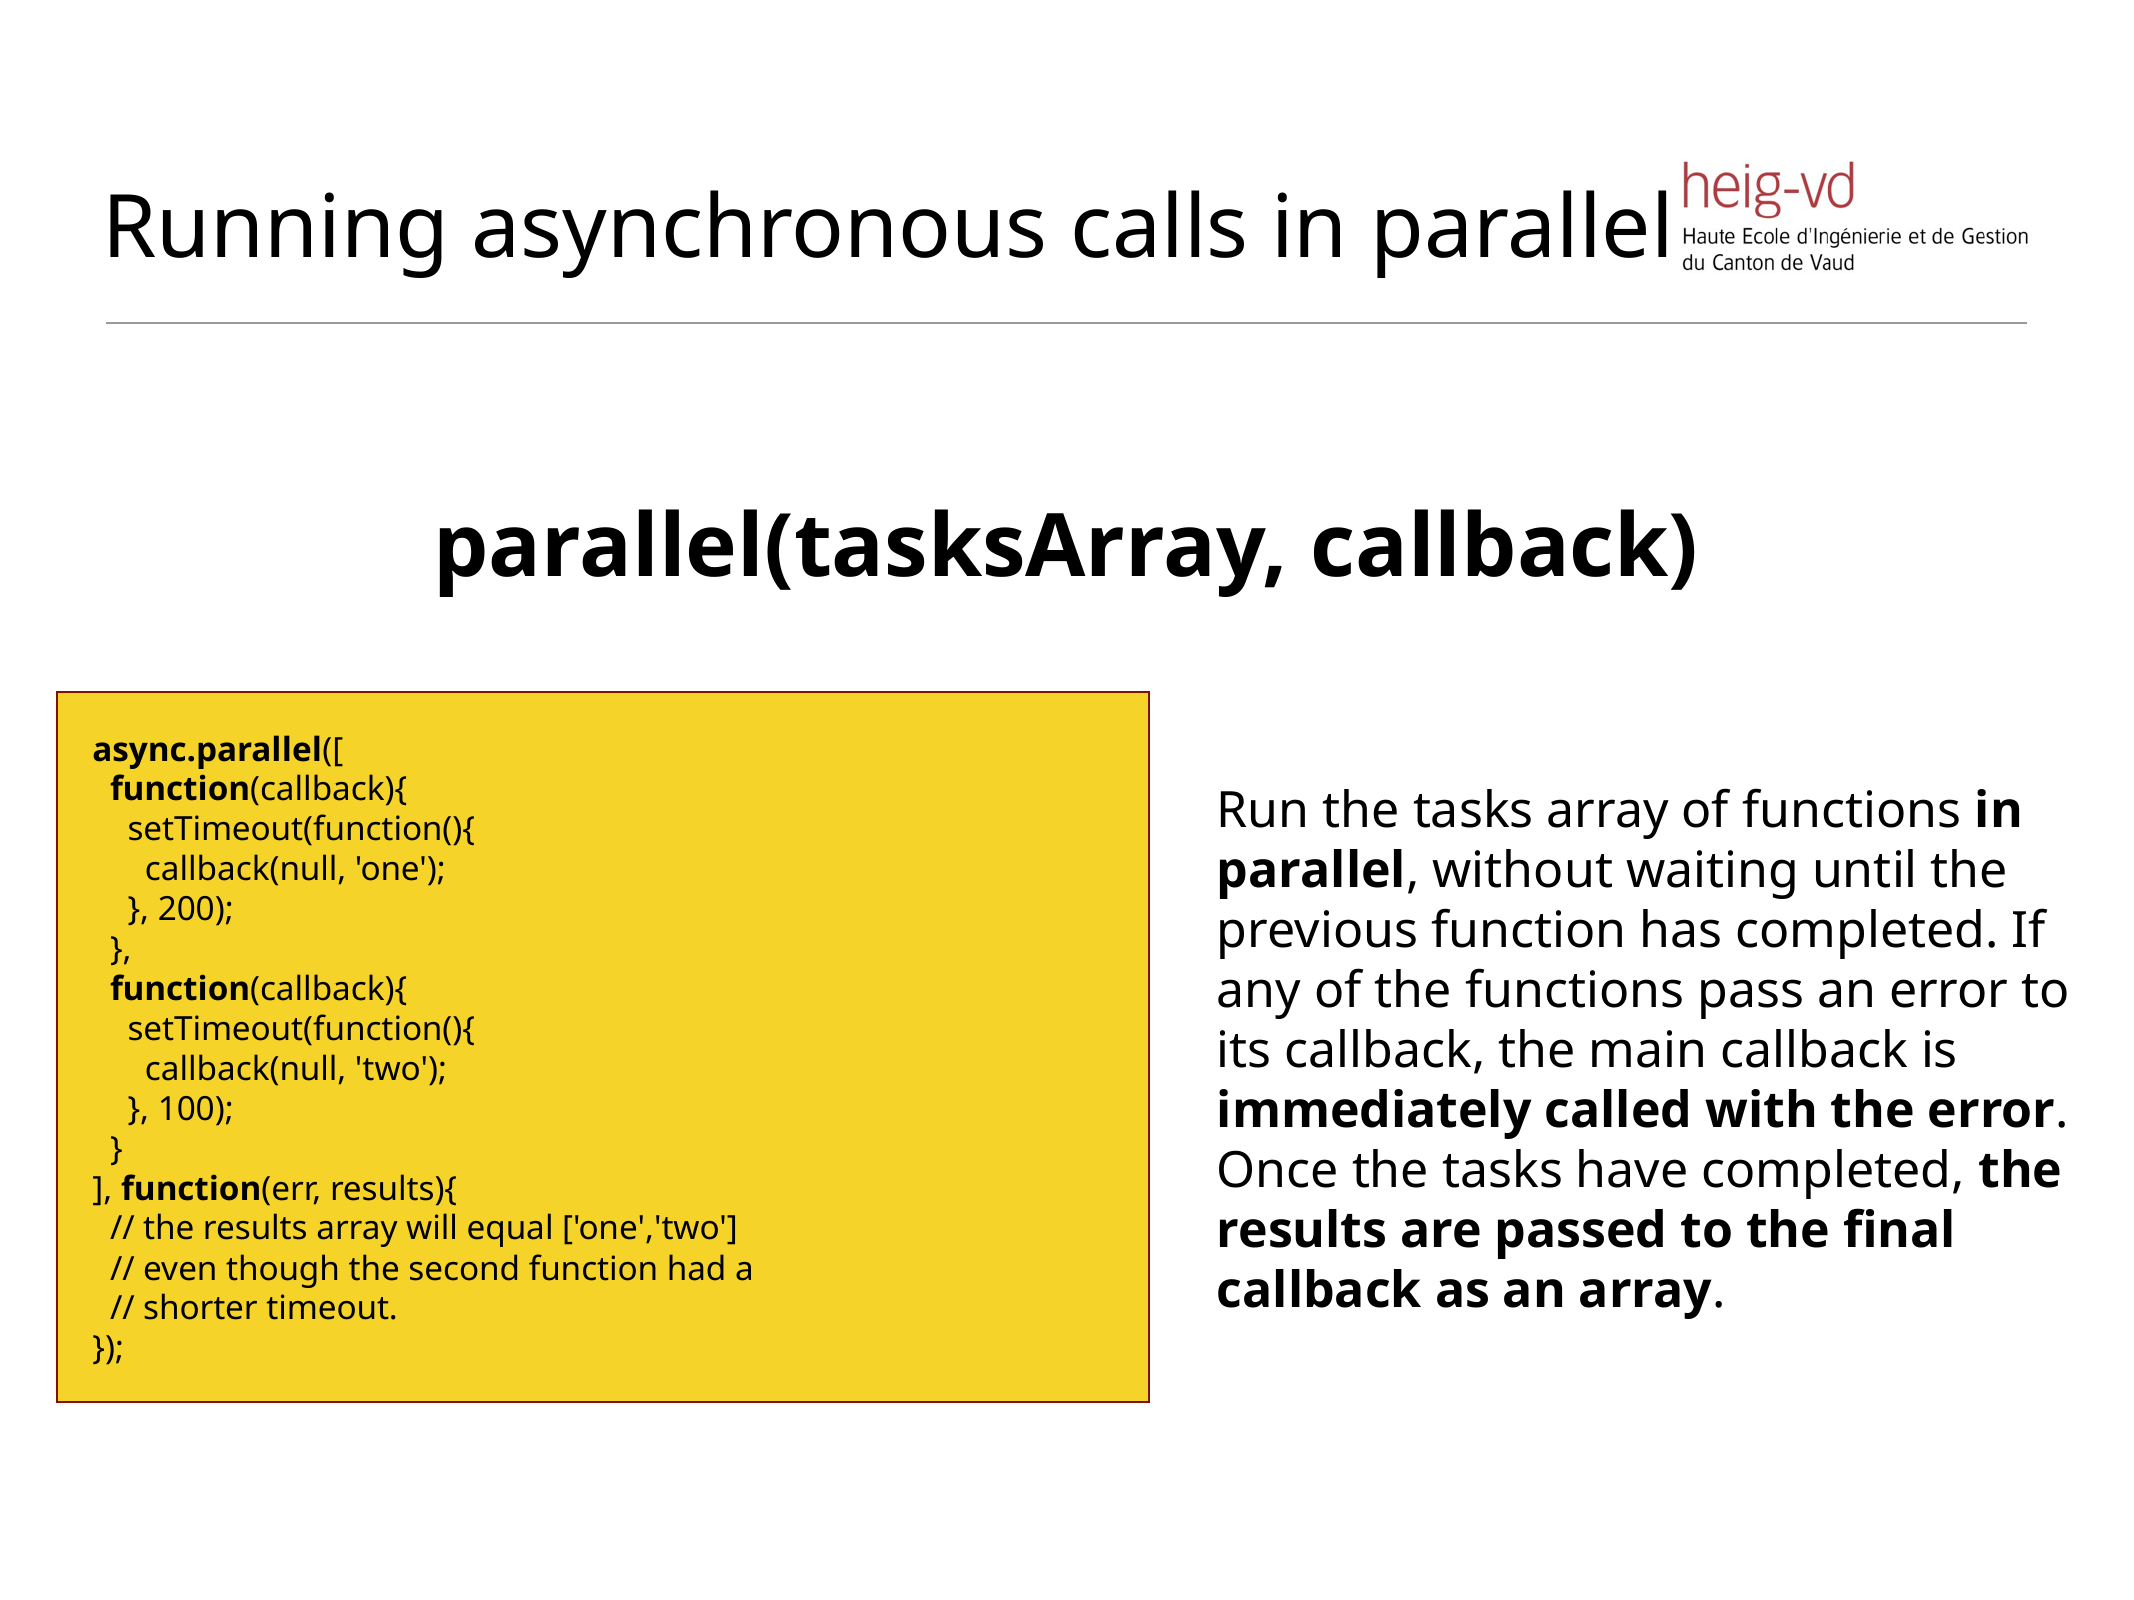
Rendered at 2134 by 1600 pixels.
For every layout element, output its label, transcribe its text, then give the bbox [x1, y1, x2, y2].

title Running asynchronous calls in parallel [93, 54, 2040, 284]
text_box Run the tasks array of functions in parallel, without waiting until the previous function has completed. If any of the functions pass an error to its callback, the main callback is immediately called with the error. Once the tasks have completed, the results are passed to the final callback as an array. [1208, 768, 2080, 1326]
text_box parallel(tasksArray, callback) [425, 480, 1708, 603]
text_box async.parallel([ function(callback){ setTimeout(function(){ callback(null, 'one'); }, 200); }, function(callback){ setTimeout(function(){ callback(null, 'two'); }, 100); } ], function(err, results){ // the results array will equal ['one','two'] // even though the second function had a // shorter timeout. }); [57, 692, 1150, 1402]
